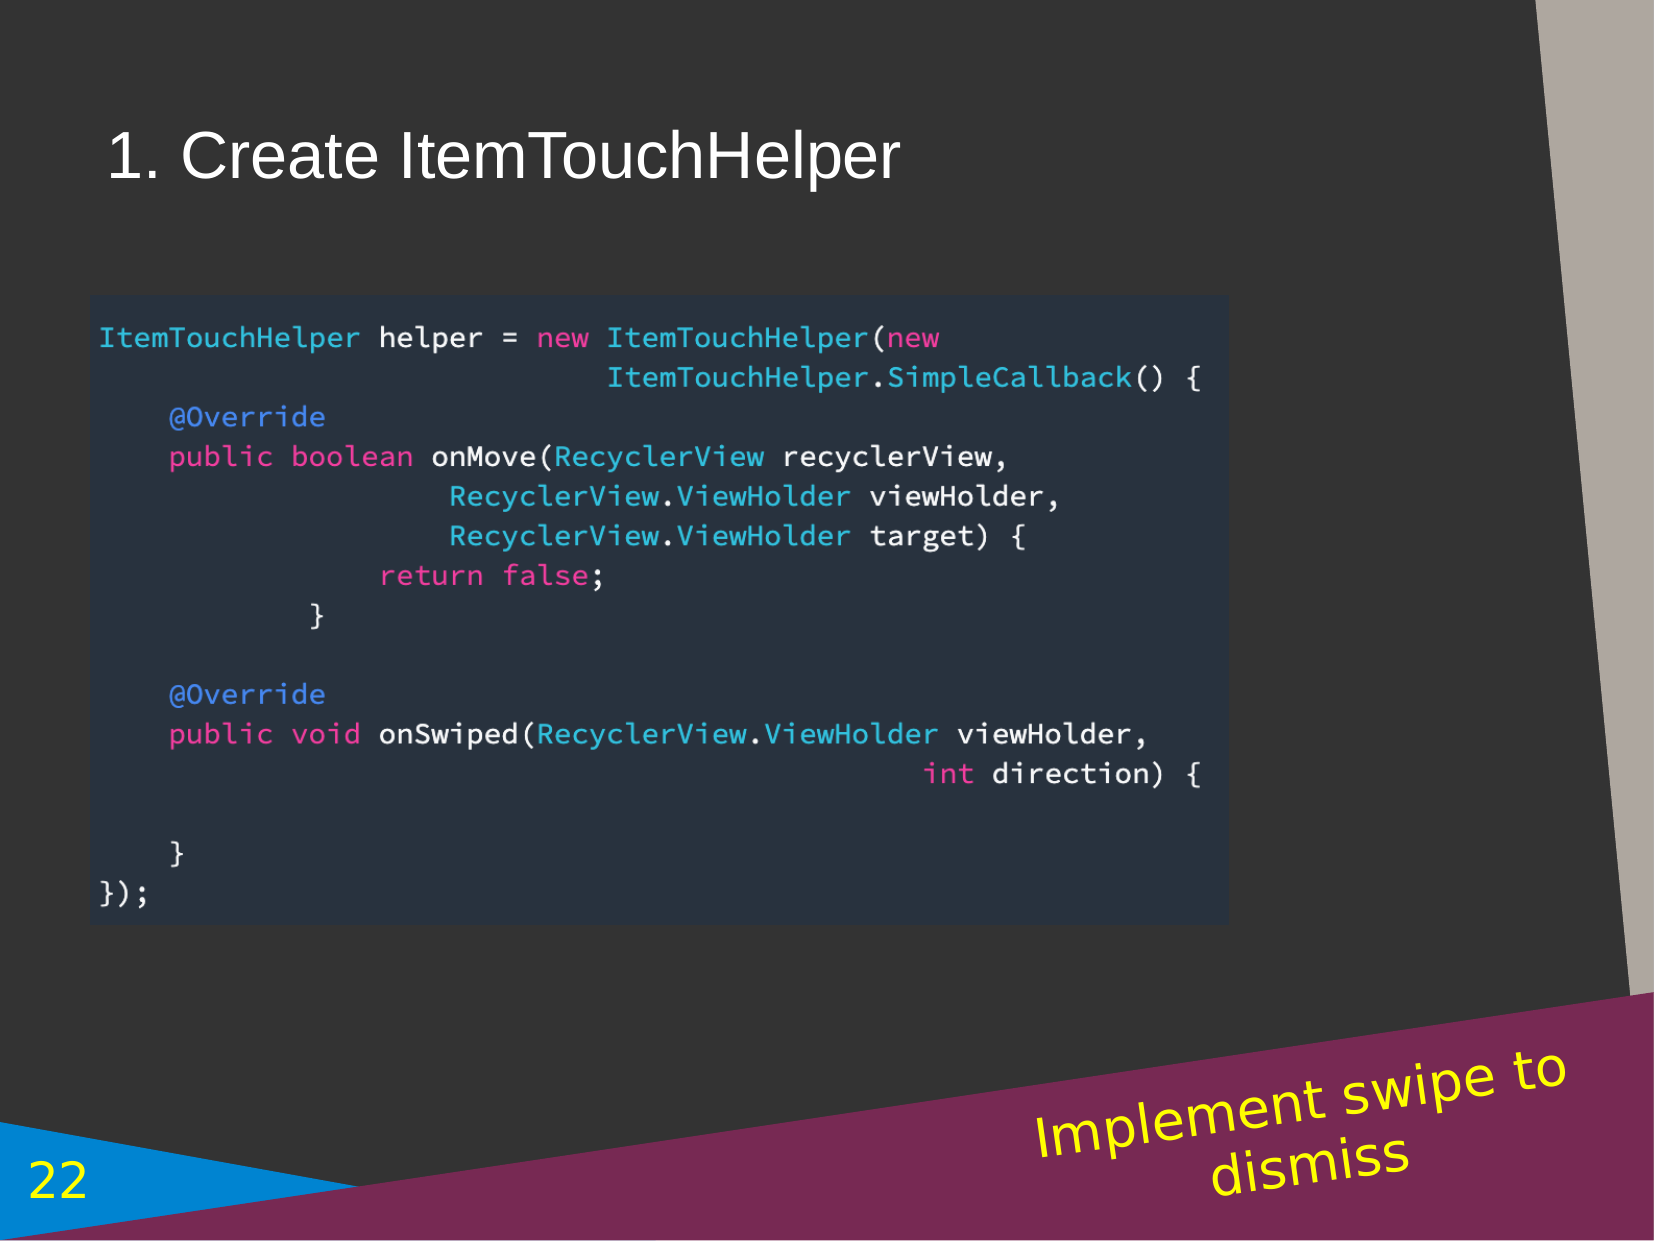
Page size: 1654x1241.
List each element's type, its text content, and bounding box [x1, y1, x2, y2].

picture [90, 295, 1229, 925]
title Implement swipe to dismiss [956, 995, 1654, 1241]
list 1. Create ItemTouchHelper [35, 118, 1524, 213]
